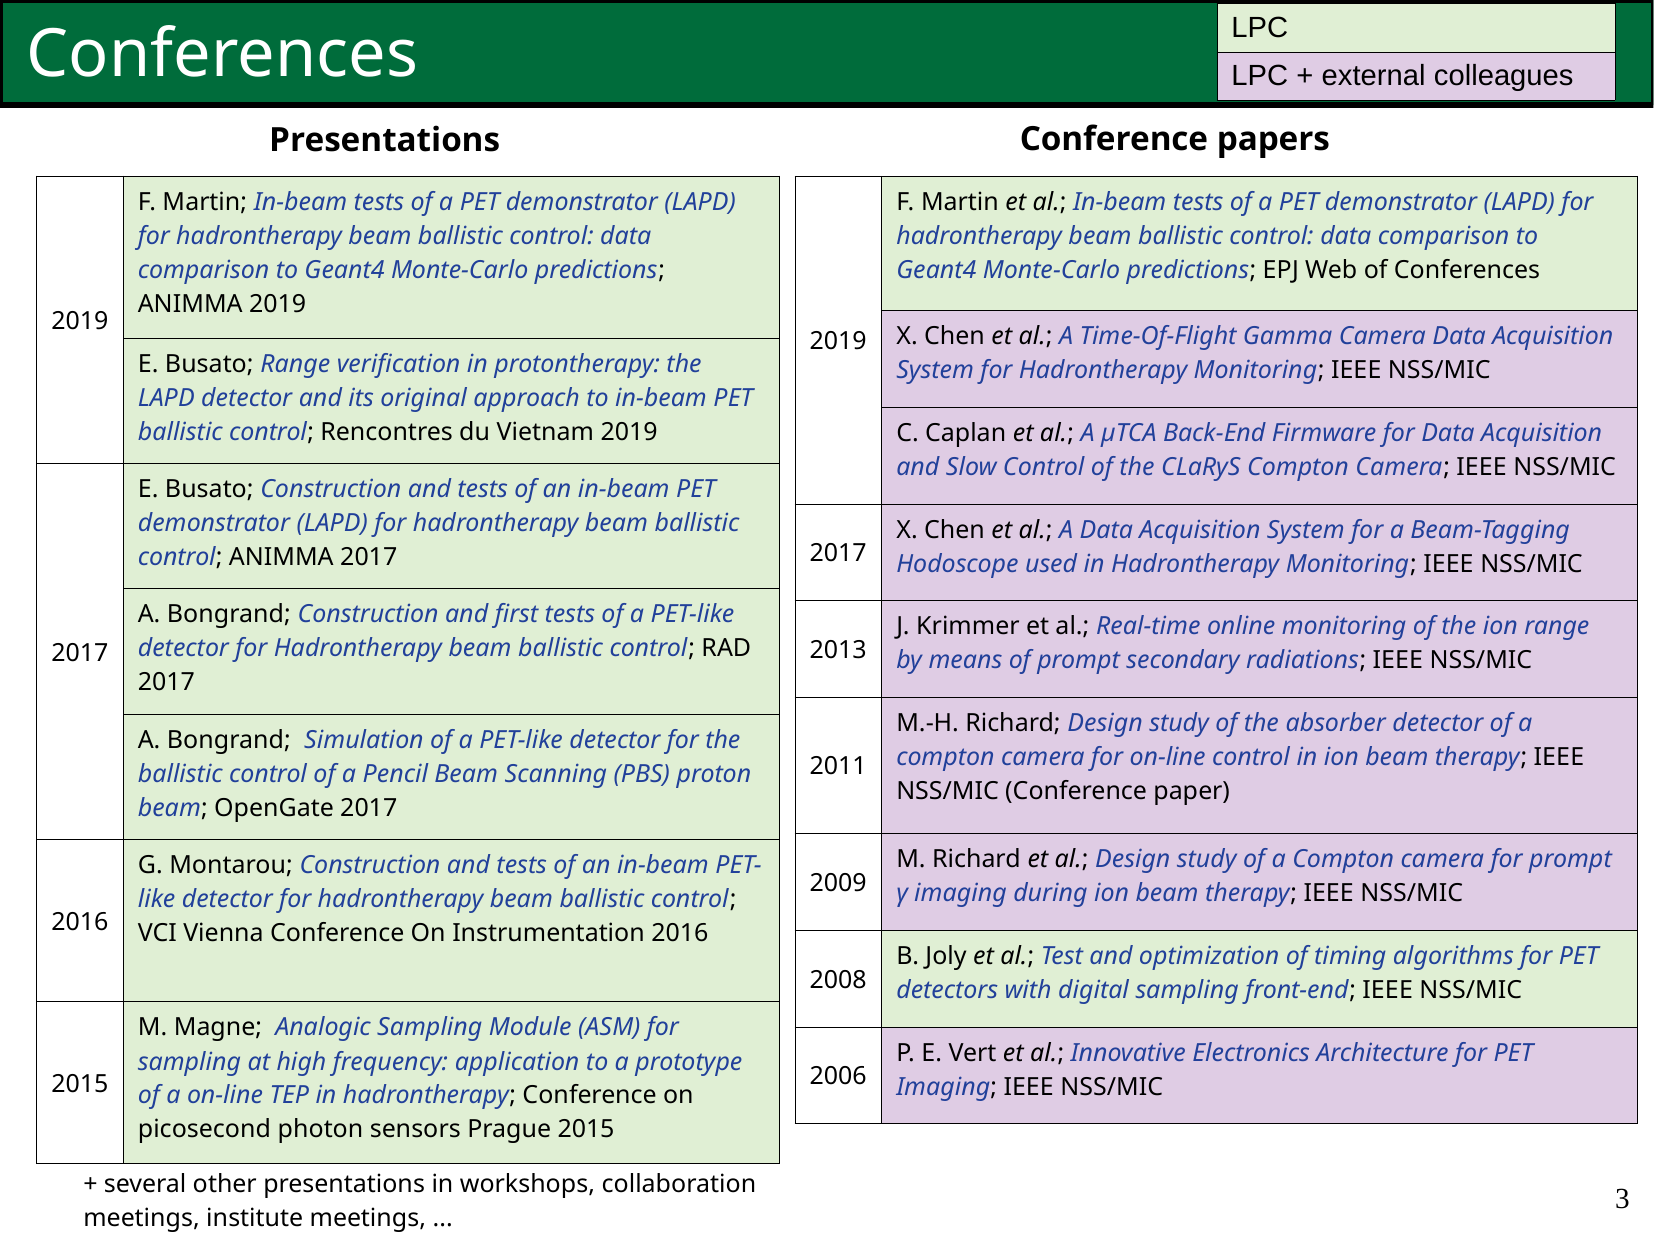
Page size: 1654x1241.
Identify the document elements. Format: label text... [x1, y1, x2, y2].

table_cell J. Krimmer et al.; Real-time online monitoring of the ion range by means of prompt secondary radiations; IEEE NSS/MIC [882, 601, 1637, 697]
table_cell 2011 [796, 698, 881, 833]
table_cell 2016 [37, 840, 123, 1001]
table_cell 2013 [796, 601, 881, 697]
table_cell 2017 [796, 505, 881, 600]
table_cell X. Chen et al.; A Time-Of-Flight Gamma Camera Data Acquisition System for Hadrontherapy Monitoring; IEEE NSS/MIC [882, 311, 1637, 407]
text_box Conference papers [1005, 108, 1441, 175]
table_cell 2009 [796, 834, 881, 930]
table_cell M. Richard et al.; Design study of a Compton camera for prompt γ imaging during ion beam therapy; IEEE NSS/MIC [882, 834, 1637, 930]
table_header F. Martin; In-beam tests of a PET demonstrator (LAPD) for hadrontherapy beam ballistic control: data comparison to Geant4 Monte-Carlo predictions; ANIMMA 2019 [124, 177, 779, 338]
table_header 2019 [796, 177, 881, 504]
table_cell 2006 [796, 1028, 881, 1123]
table_cell A. Bongrand; Simulation of a PET-like detector for the ballistic control of a Pencil Beam Scanning (PBS) proton beam; OpenGate 2017 [124, 715, 779, 839]
text_box [780, 833, 796, 1158]
table_cell M. Magne; Analogic Sampling Module (ASM) for sampling at high frequency: application to a prototype of a on-line TEP in hadrontherapy; Conference on picosecond photon sensors Prague 2015 [124, 1002, 779, 1158]
table_cell 2017 [37, 464, 123, 839]
table_cell P. E. Vert et al.; Innovative Electronics Architecture for PET Imaging; IEEE NSS/MIC [882, 1028, 1637, 1123]
text_box Conferences [26, 1, 1426, 100]
text_box [0, 0, 1654, 106]
table_header 2019 [37, 177, 123, 463]
table_cell G. Montarou; Construction and tests of an in-beam PET-like detector for hadrontherapy beam ballistic control; VCI Vienna Conference On Instrumentation 2016 [124, 840, 779, 1001]
table_cell 2015 [37, 1002, 123, 1163]
text_box + several other presentations in workshops, collaboration meetings, institute meetings, ... [68, 1158, 828, 1241]
table_cell A. Bongrand; Construction and first tests of a PET-like detector for Hadrontherapy beam ballistic control; RAD 2017 [124, 589, 779, 714]
table_cell M.-H. Richard; Design study of the absorber detector of a compton camera for on-line control in ion beam therapy; IEEE NSS/MIC (Conference paper) [882, 698, 1637, 833]
table_cell E. Busato; Range verification in protontherapy: the LAPD detector and its original approach to in-beam PET ballistic control; Rencontres du Vietnam 2019 [124, 339, 779, 463]
table_cell X. Chen et al.; A Data Acquisition System for a Beam-Tagging Hodoscope used in Hadrontherapy Monitoring; IEEE NSS/MIC [882, 505, 1637, 600]
table_cell LPC + external colleagues [1218, 53, 1615, 100]
table_cell E. Busato; Construction and tests of an in-beam PET demonstrator (LAPD) for hadrontherapy beam ballistic control; ANIMMA 2017 [124, 464, 779, 588]
text_box Scientific output [26, 106, 1426, 194]
table_cell B. Joly et al.; Test and optimization of timing algorithms for PET detectors with digital sampling front-end; IEEE NSS/MIC [882, 931, 1637, 1027]
table_cell 2008 [796, 931, 881, 1027]
table_cell C. Caplan et al.; A µTCA Back-End Firmware for Data Acquisition and Slow Control of the CLaRyS Compton Camera; IEEE NSS/MIC [882, 408, 1637, 504]
table_header LPC [1218, 4, 1615, 52]
text_box Presentations [254, 108, 691, 175]
table_header F. Martin et al.; In-beam tests of a PET demonstrator (LAPD) for hadrontherapy beam ballistic control: data comparison to Geant4 Monte-Carlo predictions; EPJ Web of Conferences [882, 177, 1637, 310]
